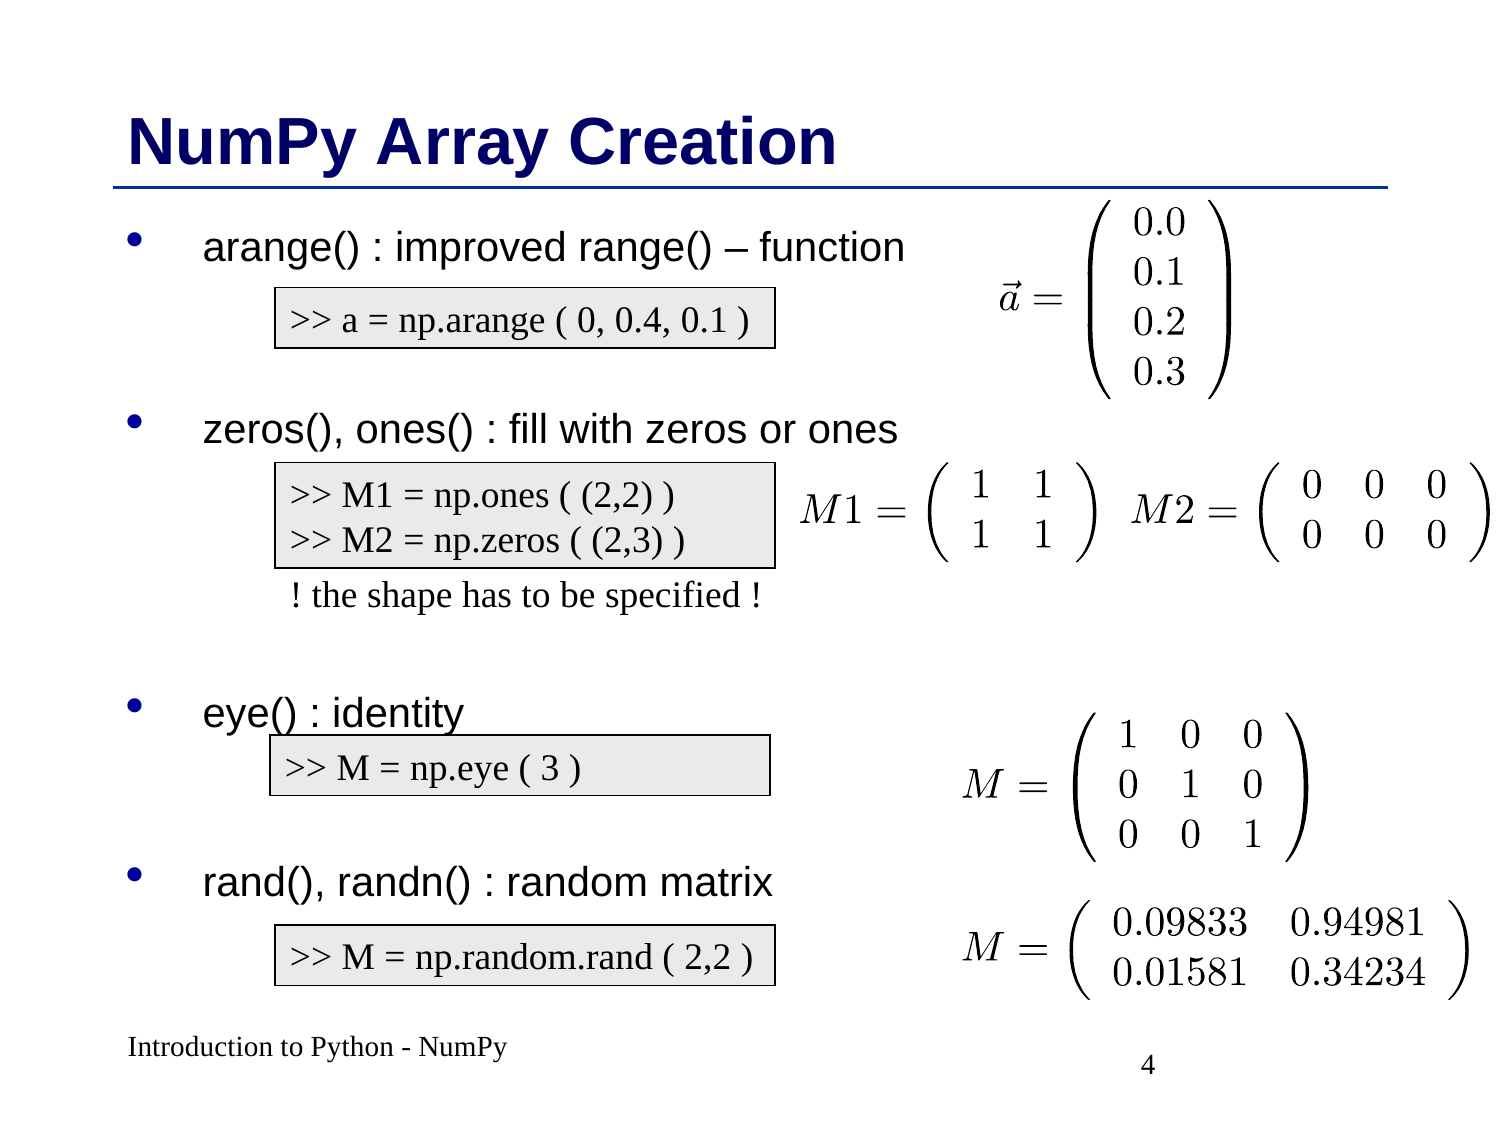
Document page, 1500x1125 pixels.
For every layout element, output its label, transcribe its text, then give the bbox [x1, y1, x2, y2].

title NumPy Array Creation [112, 89, 1388, 186]
text_box [1113, 907, 1132, 937]
text_box [974, 519, 988, 548]
text_box [1323, 907, 1342, 937]
text_box [1036, 469, 1051, 498]
list arange() : improved range() – function zeros(), ones() : fill with zeros or ones eye() : identity rand(), randn() : random matrix [112, 212, 1438, 963]
text_box >> M1 = np.ones ( (2,2) ) >> M2 = np.zeros ( (2,3) ) [275, 462, 776, 562]
text_box [1344, 906, 1363, 936]
text_box [1003, 280, 1022, 289]
text_box [1131, 494, 1173, 523]
text_box [1365, 519, 1384, 549]
text_box [1231, 957, 1246, 986]
text_box [974, 469, 988, 498]
text_box [999, 291, 1020, 311]
text_box [1113, 957, 1132, 986]
text_box [1146, 957, 1164, 986]
text_box <number> [1074, 1025, 1388, 1101]
text_box [1208, 907, 1226, 937]
text_box [1167, 306, 1184, 335]
text_box [1134, 257, 1153, 286]
text_box [1208, 957, 1226, 986]
text_box [1344, 956, 1363, 986]
text_box [1303, 469, 1321, 499]
text_box [1246, 819, 1260, 848]
text_box [1166, 356, 1185, 386]
text_box Introduction to Python - NumPy [112, 1025, 501, 1101]
text_box [1323, 957, 1342, 986]
text_box [1119, 819, 1138, 849]
text_box [1119, 769, 1138, 799]
text_box [1075, 462, 1097, 563]
text_box [962, 769, 1004, 798]
text_box [1409, 907, 1423, 936]
text_box [1188, 957, 1205, 986]
text_box [800, 494, 842, 523]
text_box [1386, 957, 1404, 986]
text_box [1087, 199, 1111, 400]
text_box [1448, 900, 1469, 1000]
text_box [1183, 769, 1198, 798]
text_box [1072, 712, 1096, 862]
text_box [1428, 519, 1446, 549]
text_box [962, 932, 1005, 961]
text_box [1134, 207, 1153, 236]
text_box [1146, 907, 1164, 937]
text_box [1181, 719, 1200, 749]
text_box [1187, 907, 1206, 937]
text_box [1168, 257, 1183, 285]
text_box [1406, 956, 1425, 986]
text_box [1208, 199, 1232, 400]
text_box >> M = np.random.rand ( 2,2 ) [275, 924, 776, 986]
text_box [1167, 907, 1185, 937]
text_box [1428, 469, 1446, 499]
text_box [1386, 907, 1404, 937]
text_box [1365, 957, 1383, 986]
text_box [1291, 907, 1310, 937]
text_box [1036, 519, 1051, 548]
text_box [1229, 907, 1247, 937]
text_box [1166, 207, 1185, 236]
text_box [846, 495, 861, 523]
text_box [1134, 306, 1153, 336]
text_box [1181, 819, 1200, 849]
text_box >> a = np.arange ( 0, 0.4, 0.1 ) [275, 287, 776, 348]
text_box [1176, 495, 1193, 523]
text_box [1285, 712, 1309, 862]
text_box >> M = np.eye ( 3 ) [270, 734, 771, 796]
text_box [927, 462, 949, 563]
text_box [1121, 719, 1136, 748]
text_box [1168, 957, 1183, 986]
text_box [1365, 907, 1383, 937]
text_box [1069, 900, 1090, 1000]
text_box [1244, 719, 1262, 749]
text_box [1365, 469, 1384, 499]
text_box [1303, 519, 1321, 549]
text_box [1469, 462, 1490, 563]
text_box [1244, 769, 1262, 799]
text_box [1134, 356, 1153, 386]
text_box ! the shape has to be specified ! [275, 562, 926, 623]
text_box [1291, 957, 1310, 986]
text_box [1259, 462, 1280, 563]
